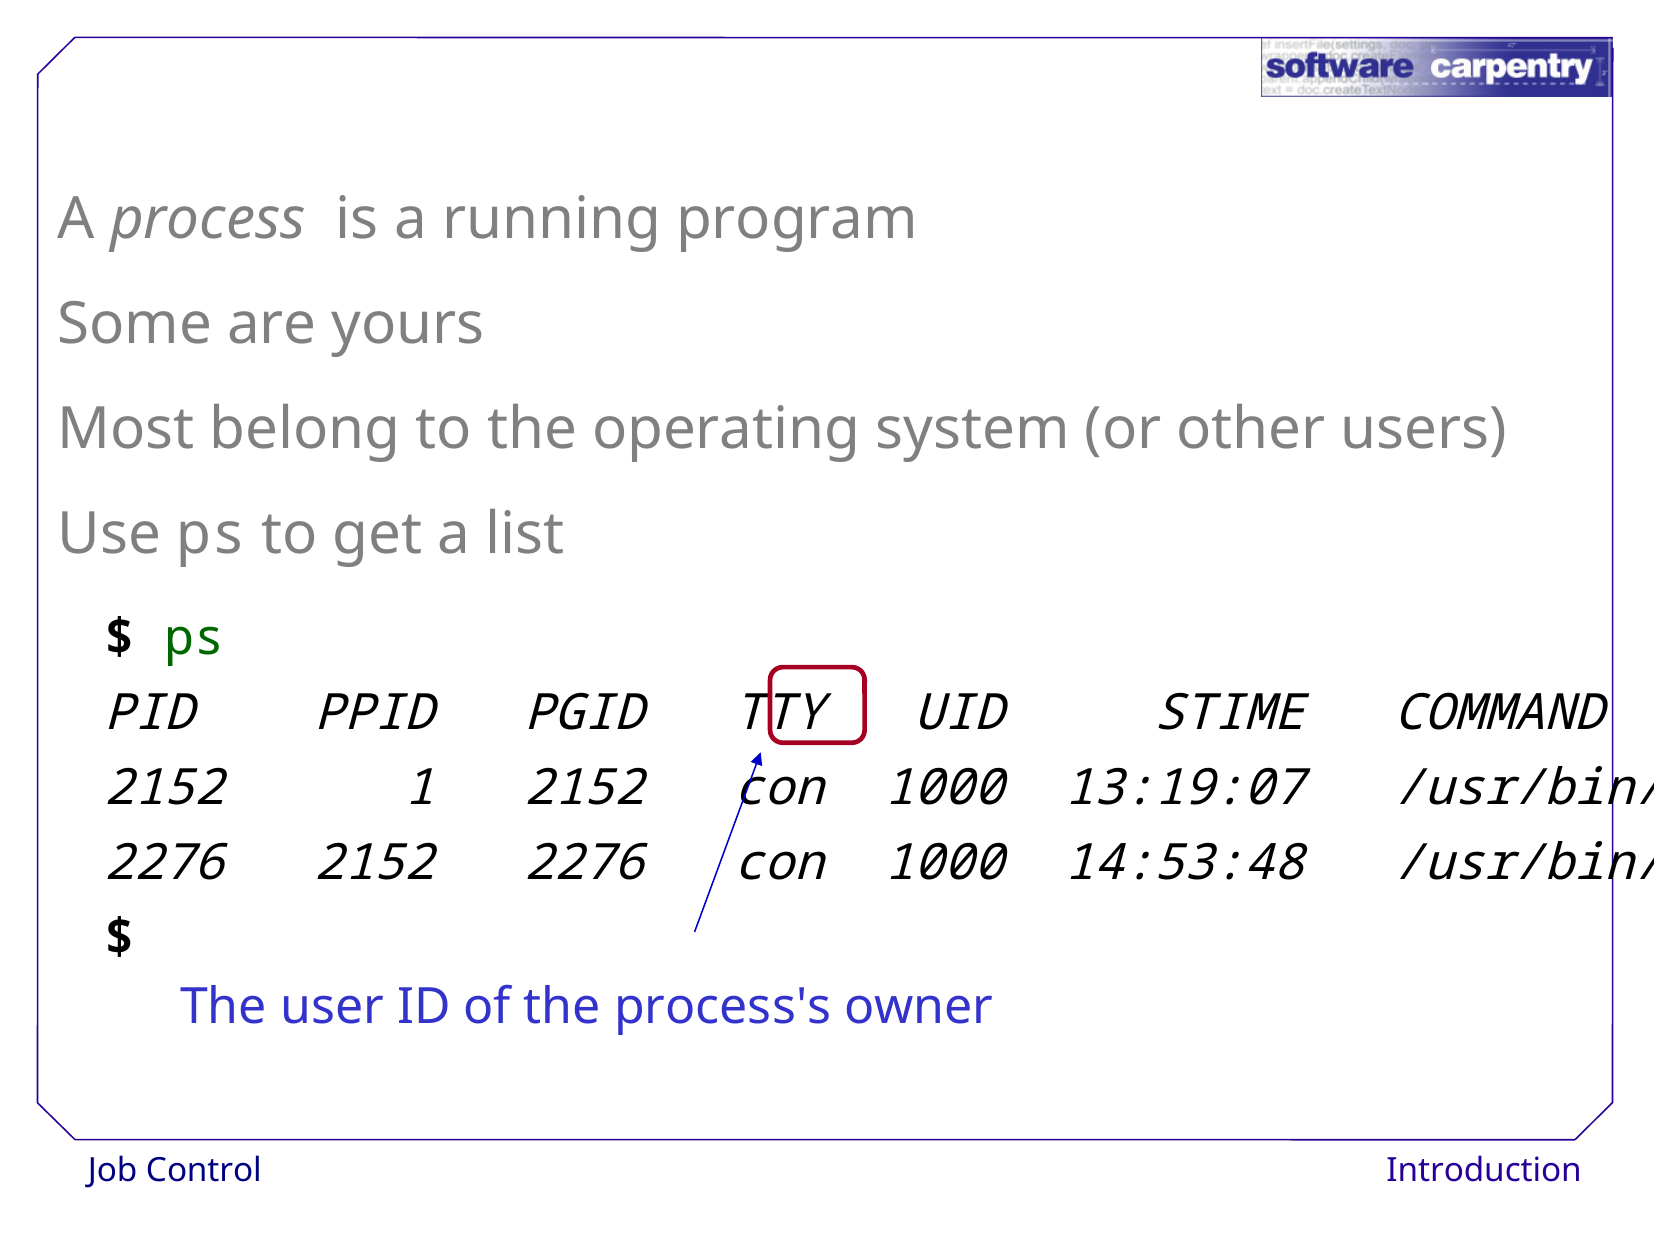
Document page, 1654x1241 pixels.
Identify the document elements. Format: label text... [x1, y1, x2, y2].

text_box $ ps PID PPID PGID TTY UID STIME COMMAND 2152 1 2152 con 1000 13:19:07 /usr/bin/bash 2276 2152 2276 con 1000 14:53:48 /usr/bin/ps $ [89, 582, 1512, 980]
text_box A process is a running program Some are yours Most belong to the operating system (or other users) Use ps to get a list [42, 137, 1654, 574]
text_box The user ID of the process's owner [165, 950, 997, 1112]
picture [1261, 39, 1613, 97]
